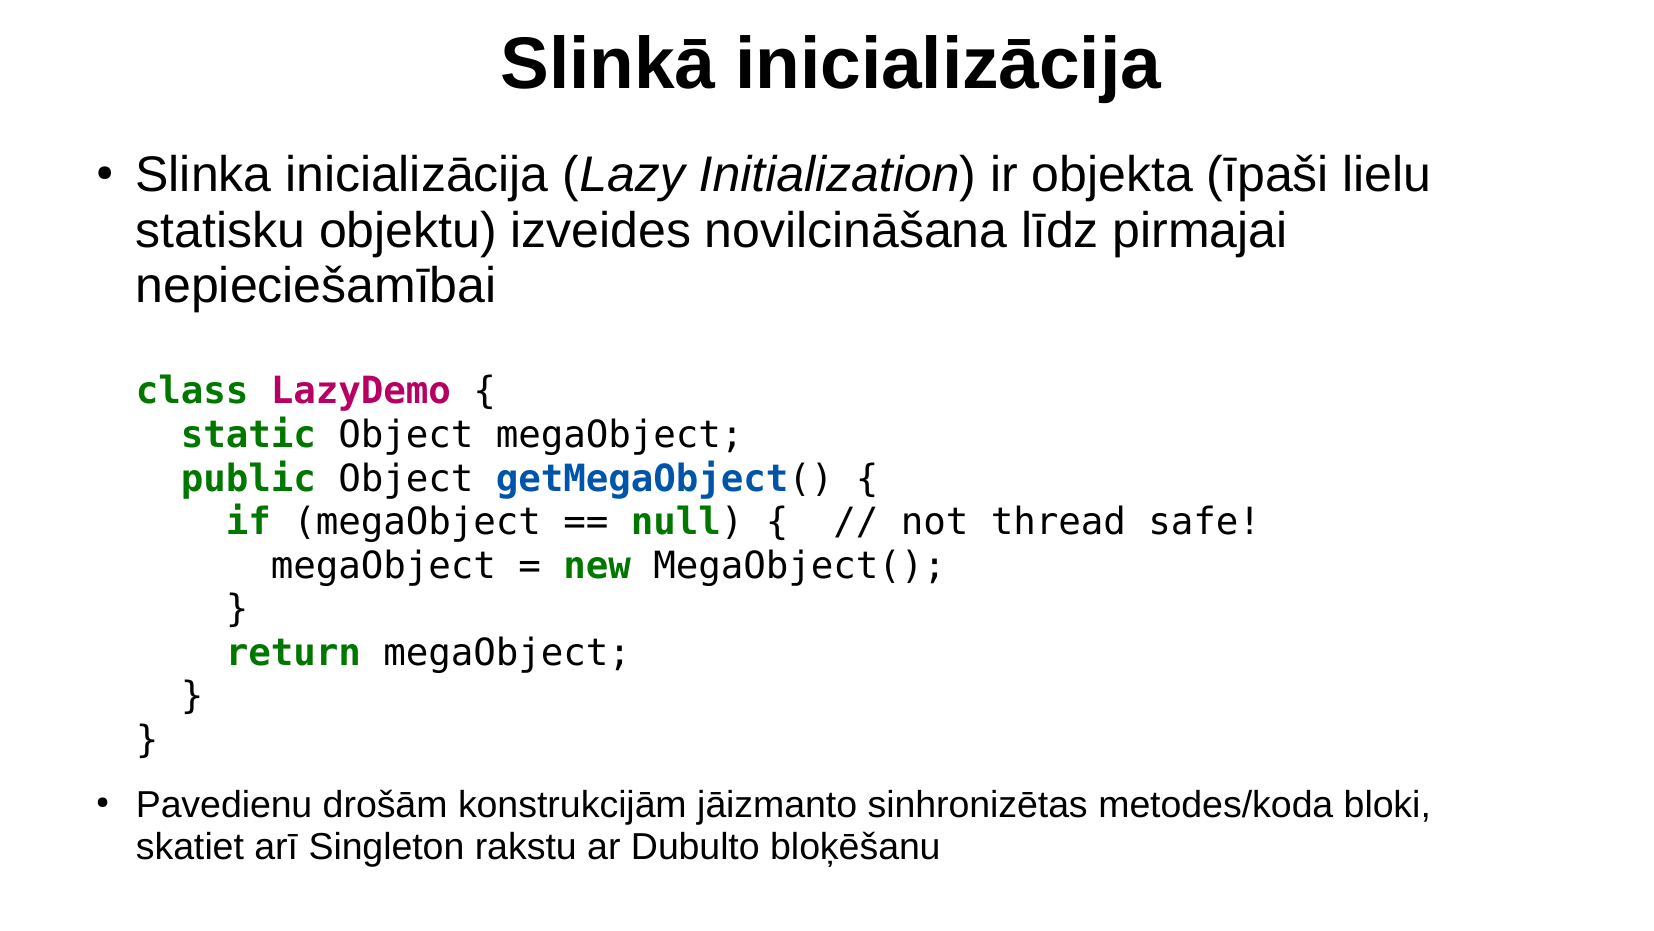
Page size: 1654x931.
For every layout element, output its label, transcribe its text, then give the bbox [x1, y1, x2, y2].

title Slinkā inicializācija [86, 22, 1576, 105]
list Slinka inicializācija (Lazy Initialization) ir objekta (īpaši lielu statisku objektu) izveides novilcināšana līdz pirmajai nepieciešamībai class LazyDemo { static Object megaObject; public Object getMegaObject() { if (megaObject == null) { // not thread safe! megaObject = new MegaObject(); } return megaObject; } } Pavedienu drošām konstrukcijām jāizmanto sinhronizētas metodes/koda bloki, skatiet arī Singleton rakstu ar Dubulto bloķēšanu [82, 146, 1538, 878]
